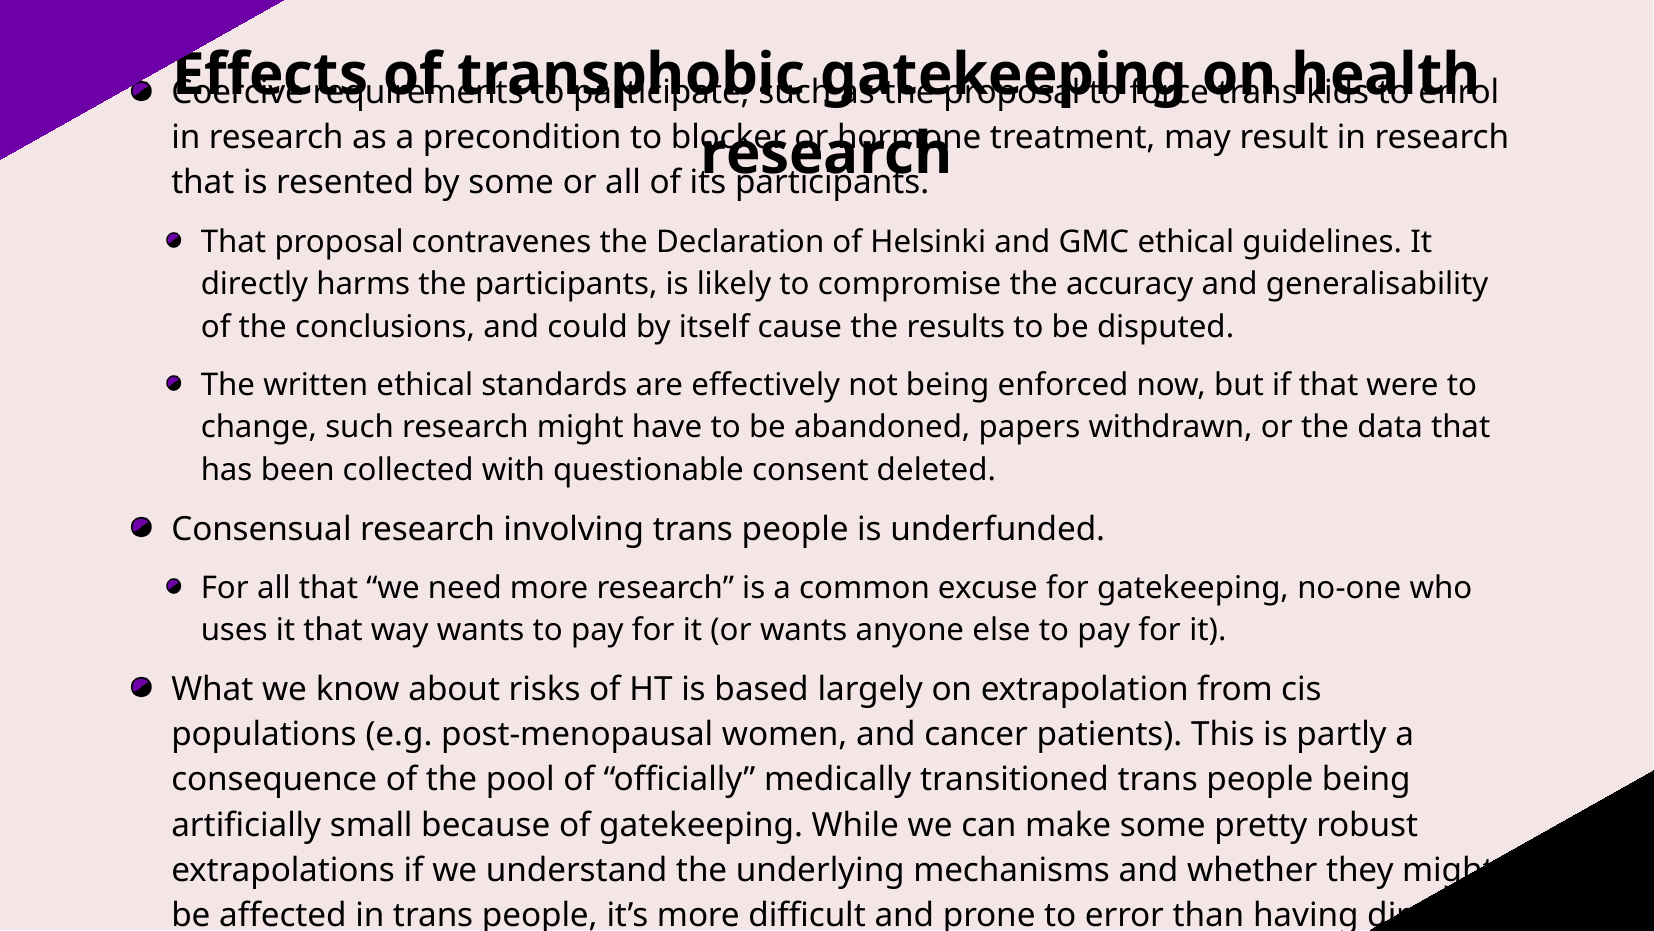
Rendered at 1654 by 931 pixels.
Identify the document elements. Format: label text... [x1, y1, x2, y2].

picture [129, 79, 153, 103]
text_box [1370, 770, 1654, 931]
text_box [0, 0, 284, 160]
subtitle Coercive requirements to participate, such as the proposal to force trans kids to enrol in research as a precondition to blocker or hormone treatment, may result in research that is resented by some or all of its participants. That proposal contravenes the Declaration of Helsinki and GMC ethical guidelines. It directly harms the participants, is likely to compromise the accuracy and generalisability of the conclusions, and could by itself cause the results to be disputed. The written ethical standards are effectively not being enforced now, but if that were to change, such research might have to be abandoned, papers withdrawn, or the data that has been collected with questionable consent deleted. Consensual research involving trans people is underfunded. For all that “we need more research” is a common excuse for gatekeeping, no-one who uses it that way wants to pay for it (or wants anyone else to pay for it). What we know about risks of HT is based largely on extrapolation from cis populations (e.g. post-menopausal women, and cancer patients). This is partly a consequence of the pool of “officially” medically transitioned trans people being artificially small because of gatekeeping. While we can make some pretty robust extrapolations if we understand the underlying mechanisms and whether they might be affected in trans people, it’s more difficult and prone to error than having direct research results. [129, 206, 1512, 843]
title Effects of transphobic gatekeeping on health research [82, 35, 1571, 187]
